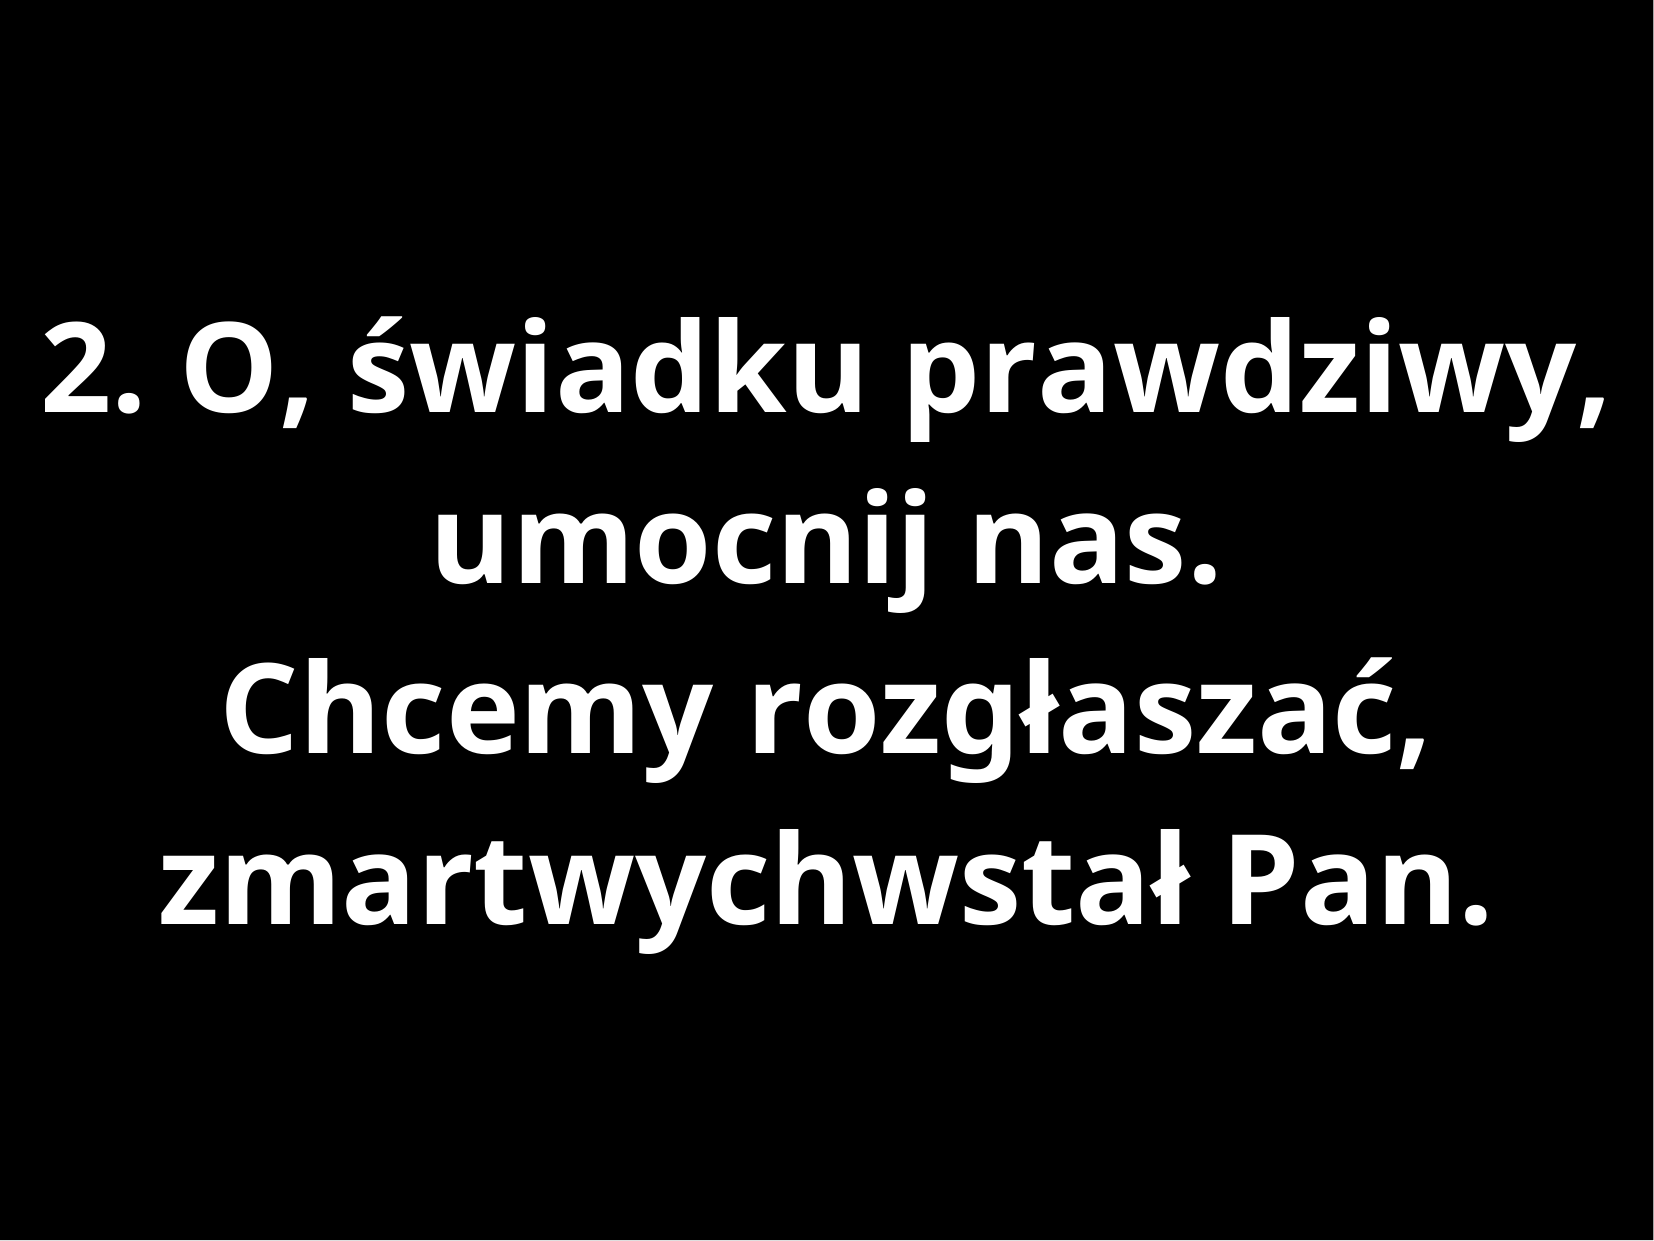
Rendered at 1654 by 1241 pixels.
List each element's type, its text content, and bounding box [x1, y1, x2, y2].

title 2. O, świadku prawdziwy, umocnij nas. Chcemy rozgłaszać, zmartwychwstał Pan. [0, 0, 1654, 1241]
